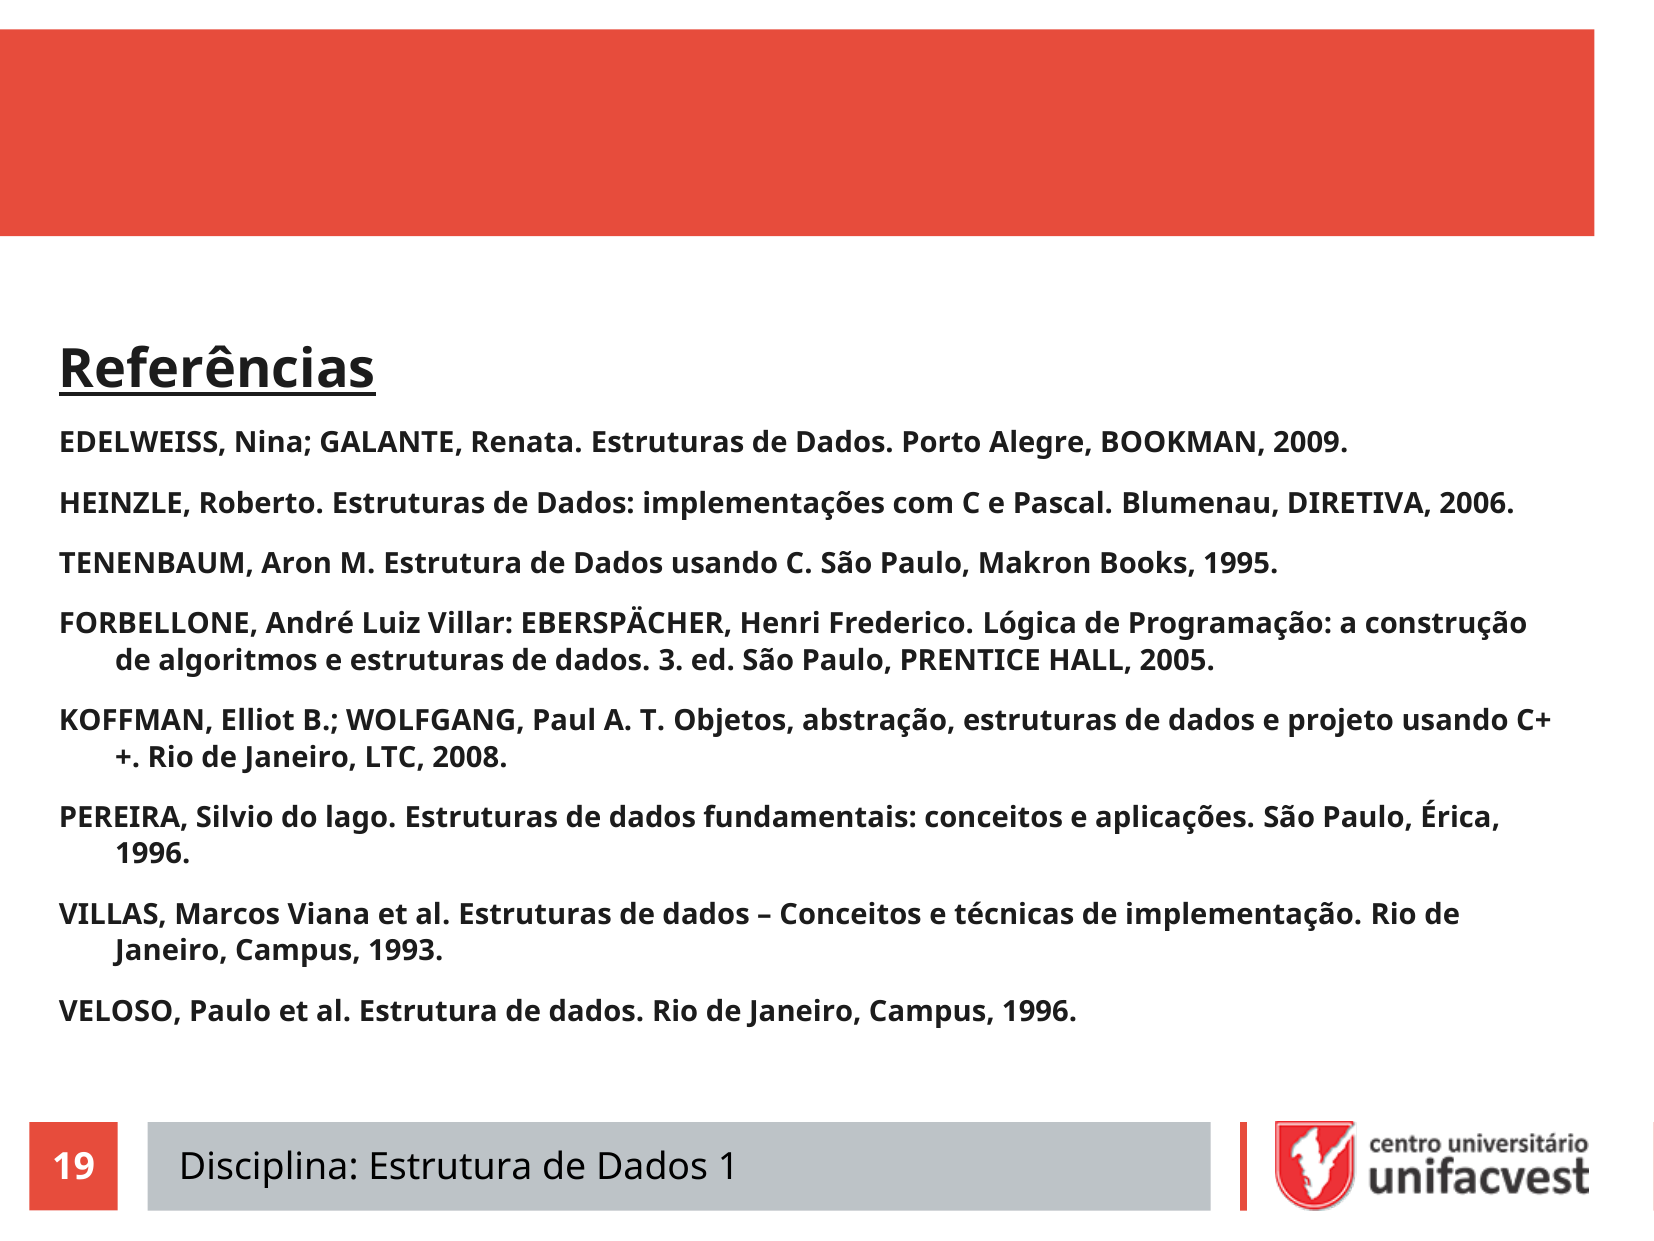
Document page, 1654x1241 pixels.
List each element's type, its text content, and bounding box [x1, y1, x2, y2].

text_box [1248, 1120, 1654, 1212]
list Referências EDELWEISS, Nina; GALANTE, Renata. Estruturas de Dados. Porto Alegre, BOOKMAN, 2009. HEINZLE, Roberto. Estruturas de Dados: implementações com C e Pascal. Blumenau, DIRETIVA, 2006. TENENBAUM, Aron M. Estrutura de Dados usando C. São Paulo, Makron Books, 1995. FORBELLONE, André Luiz Villar: EBERSPÄCHER, Henri Frederico. Lógica de Programação: a construção de algoritmos e estruturas de dados. 3. ed. São Paulo, PRENTICE HALL, 2005. KOFFMAN, Elliot B.; WOLFGANG, Paul A. T. Objetos, abstração, estruturas de dados e projeto usando C++. Rio de Janeiro, LTC, 2008. PEREIRA, Silvio do lago. Estruturas de dados fundamentais: conceitos e aplicações. São Paulo, Érica, 1996. VILLAS, Marcos Viana et al. Estruturas de dados – Conceitos e técnicas de implementação. Rio de Janeiro, Campus, 1993. VELOSO, Paulo et al. Estrutura de dados. Rio de Janeiro, Campus, 1996. [59, 330, 1566, 1099]
picture [1275, 1121, 1589, 1211]
text_box Disciplina: Estrutura de Dados 1 [164, 1132, 1214, 1196]
